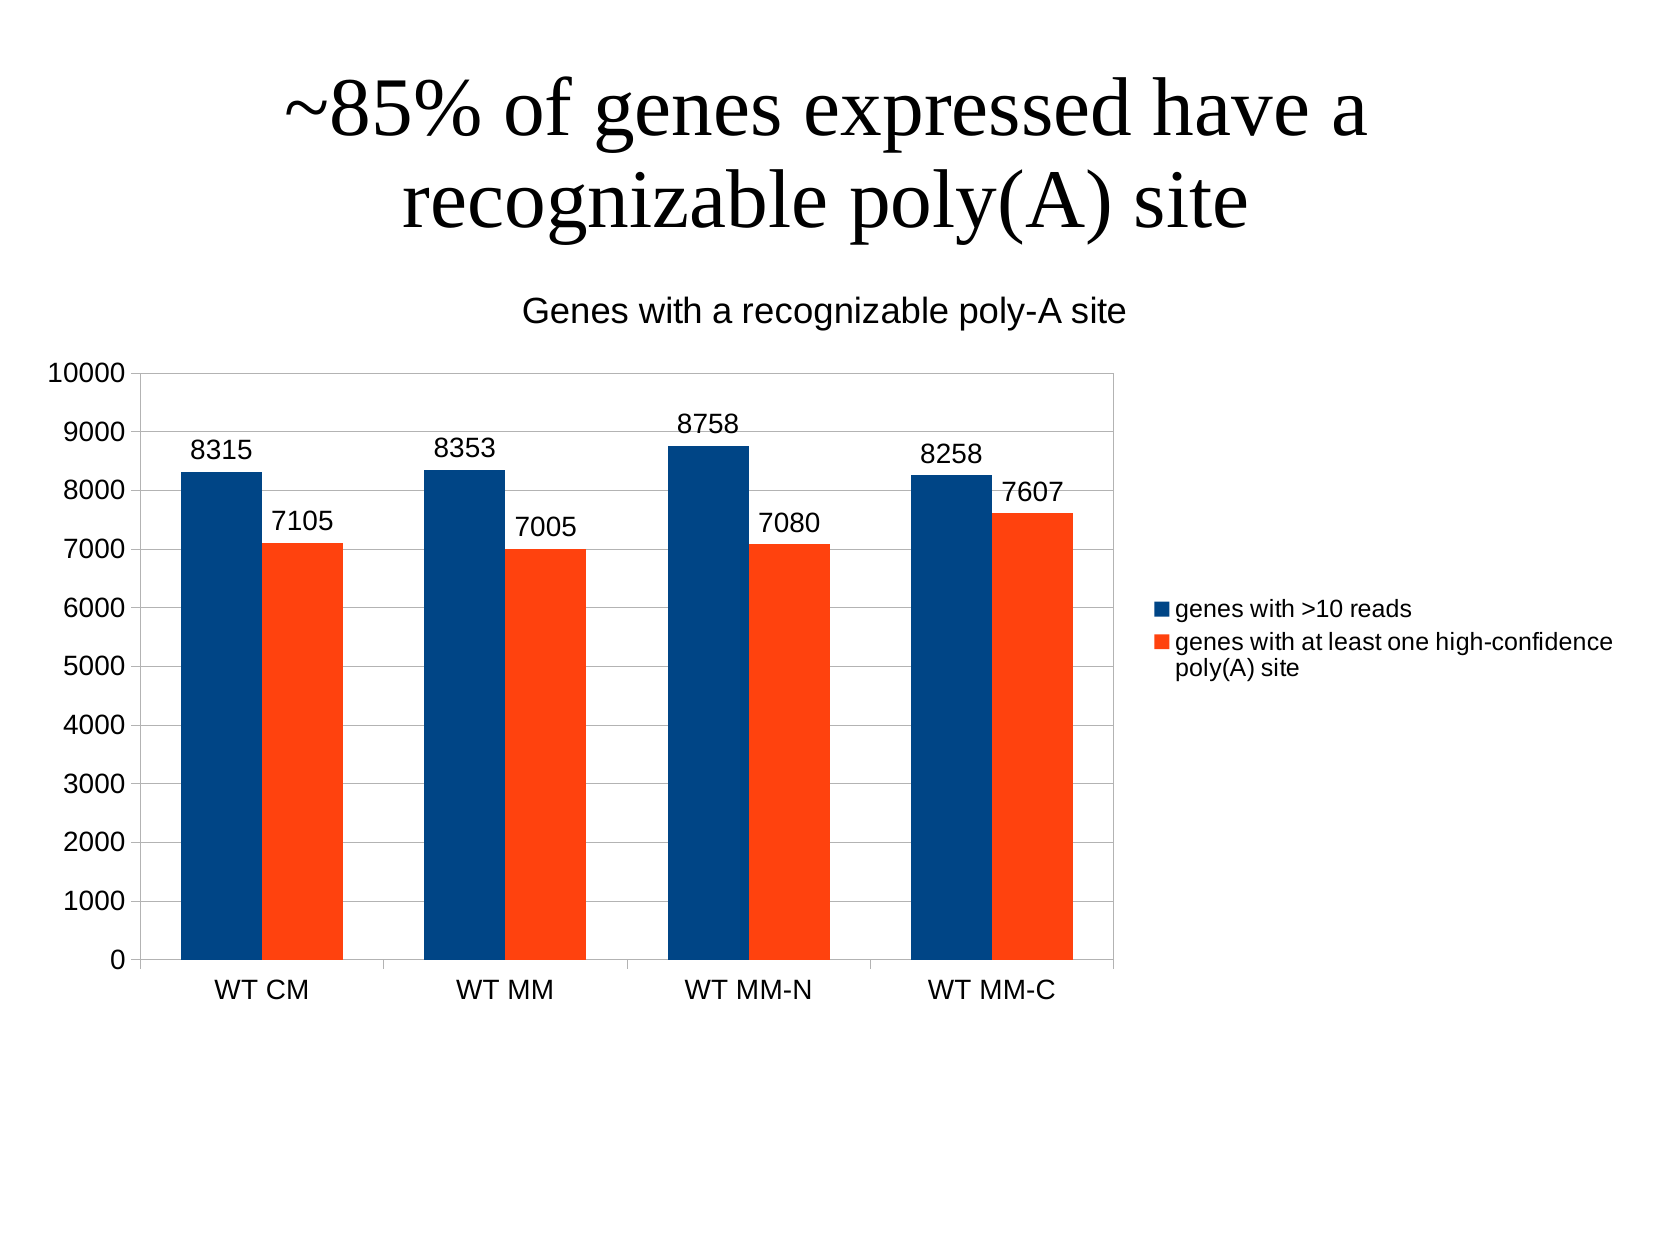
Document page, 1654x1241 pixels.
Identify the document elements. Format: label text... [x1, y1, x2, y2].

title ~85% of genes expressed have a recognizable poly(A) site [82, 49, 1571, 256]
chart [15, 256, 1636, 1022]
